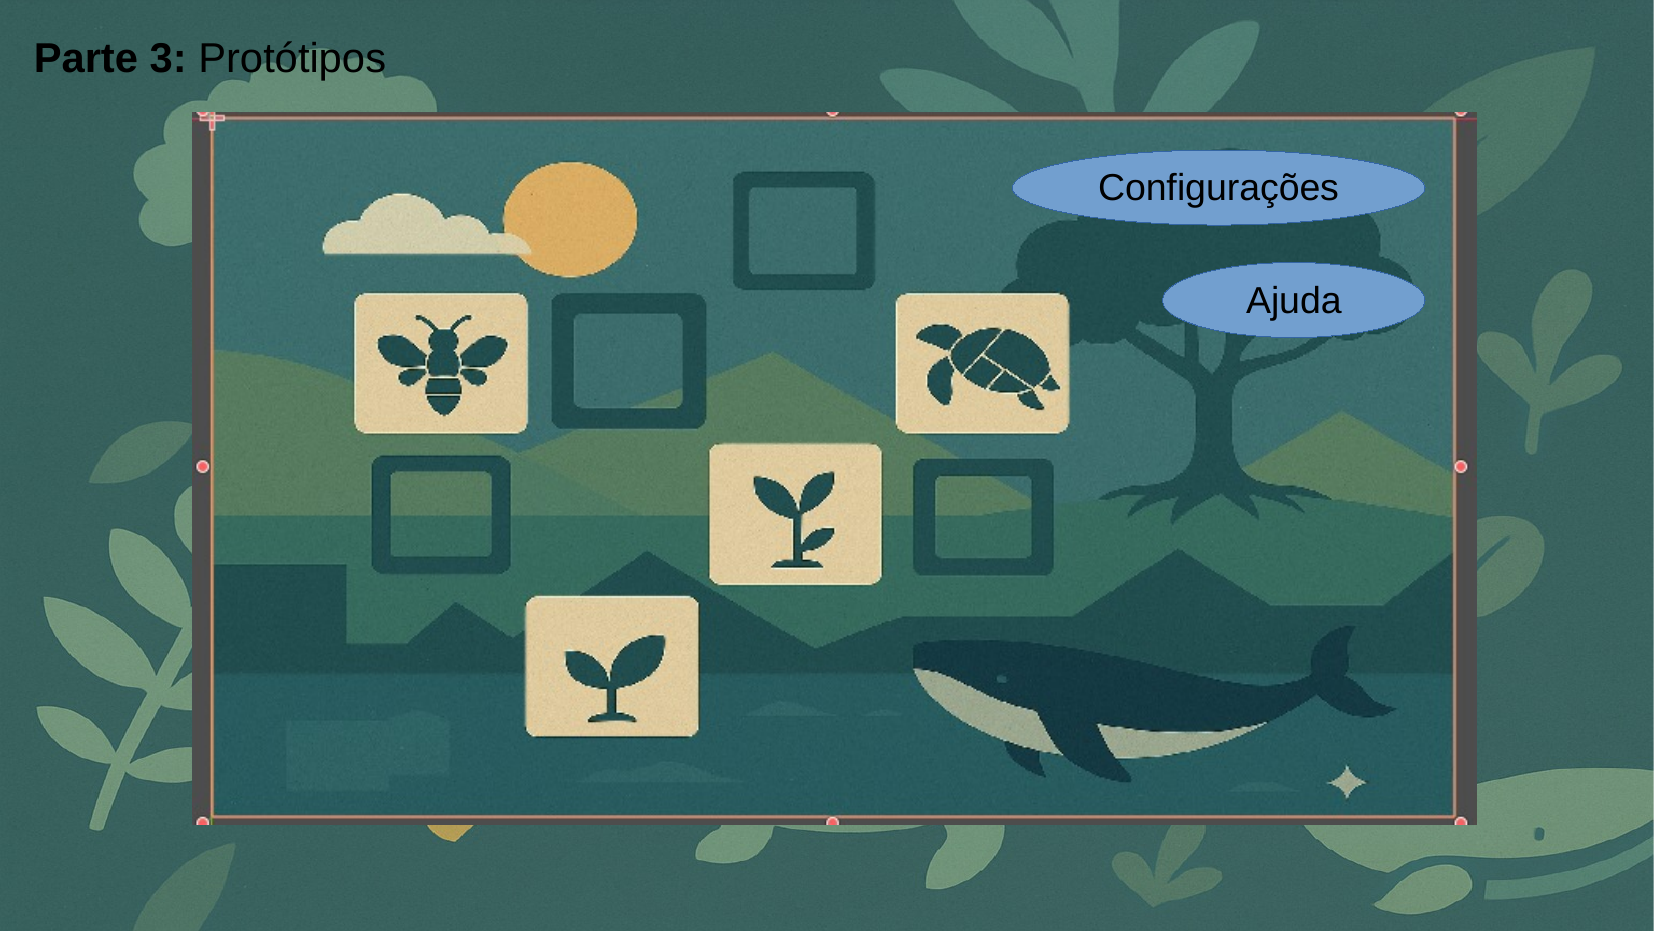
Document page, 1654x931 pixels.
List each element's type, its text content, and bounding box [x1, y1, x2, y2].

subtitle Parte 3: Protótipos [0, 0, 901, 188]
picture [0, 0, 1654, 931]
text_box Configurações [1012, 150, 1426, 226]
text_box Ajuda [1162, 262, 1426, 338]
